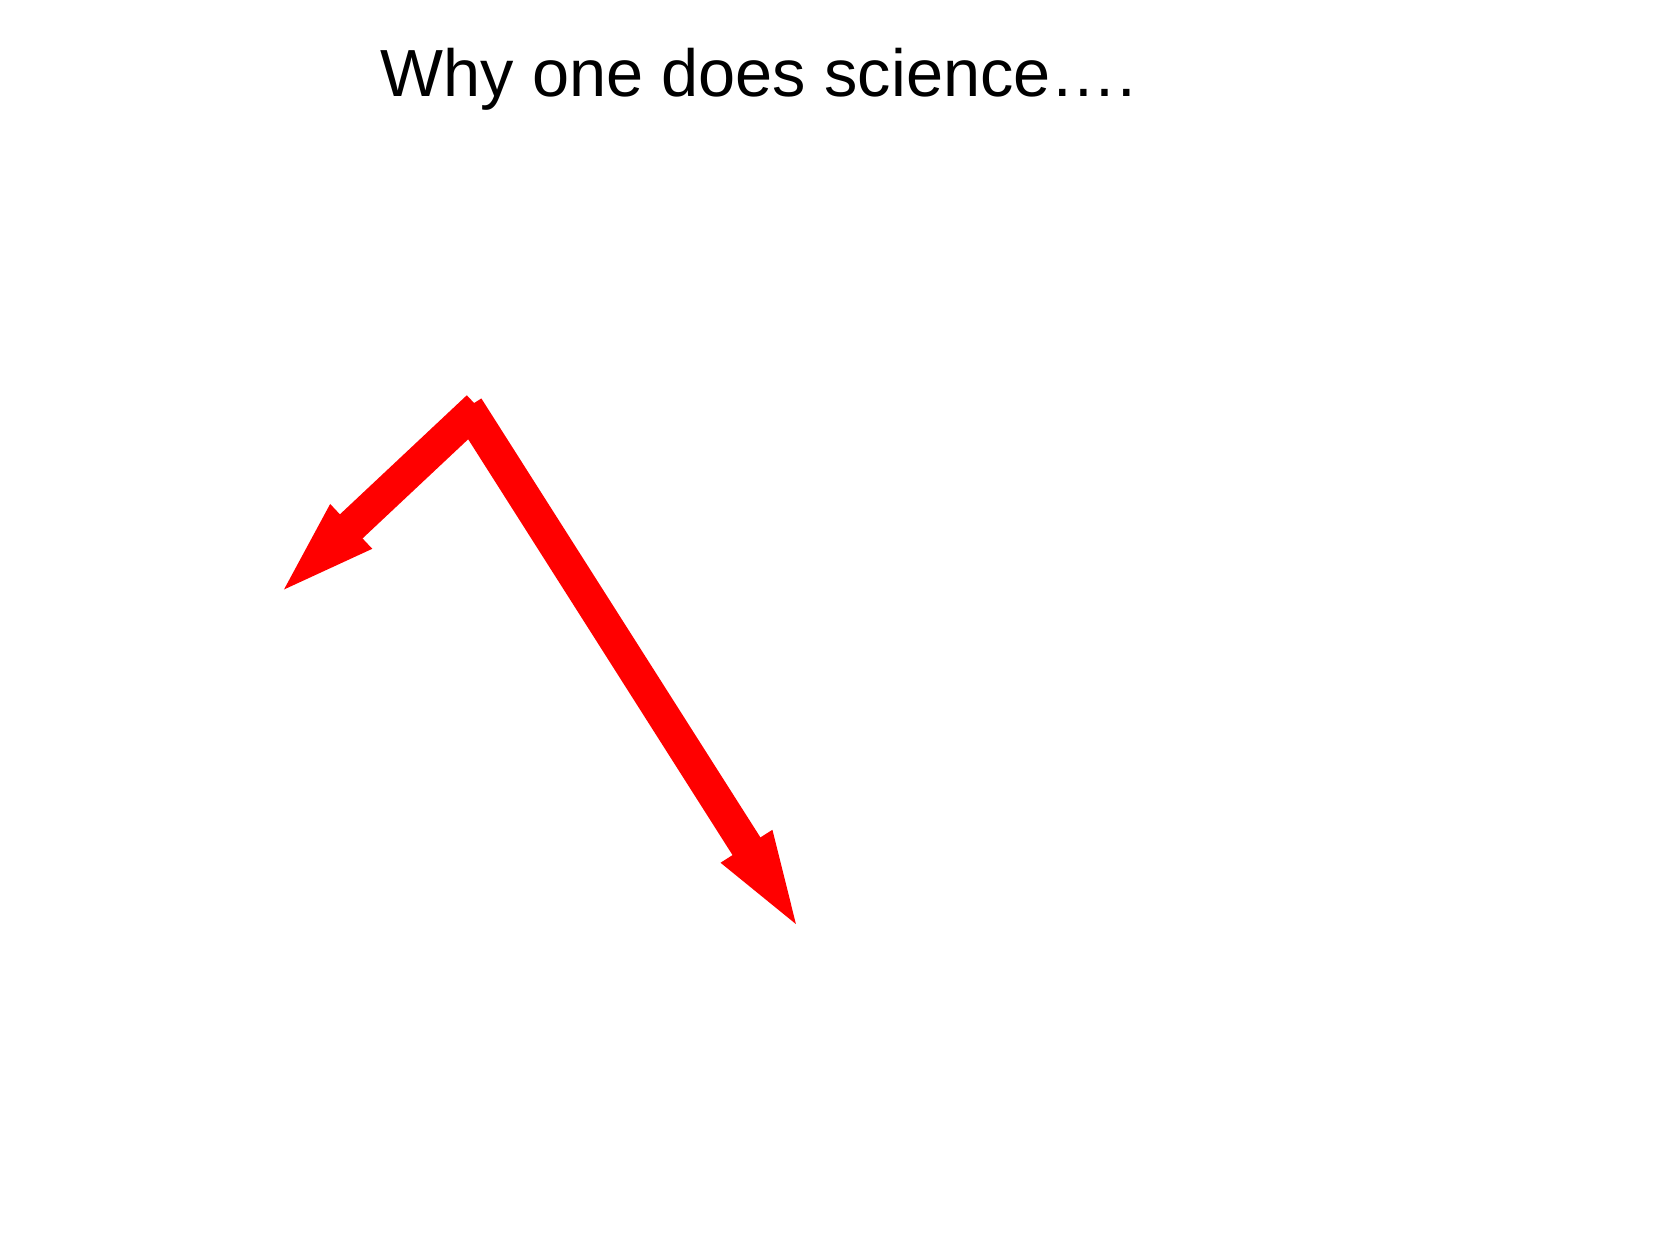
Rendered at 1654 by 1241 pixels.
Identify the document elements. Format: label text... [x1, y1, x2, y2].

picture [19, 134, 1635, 1104]
text_box Why one does science…. [143, 28, 1374, 118]
